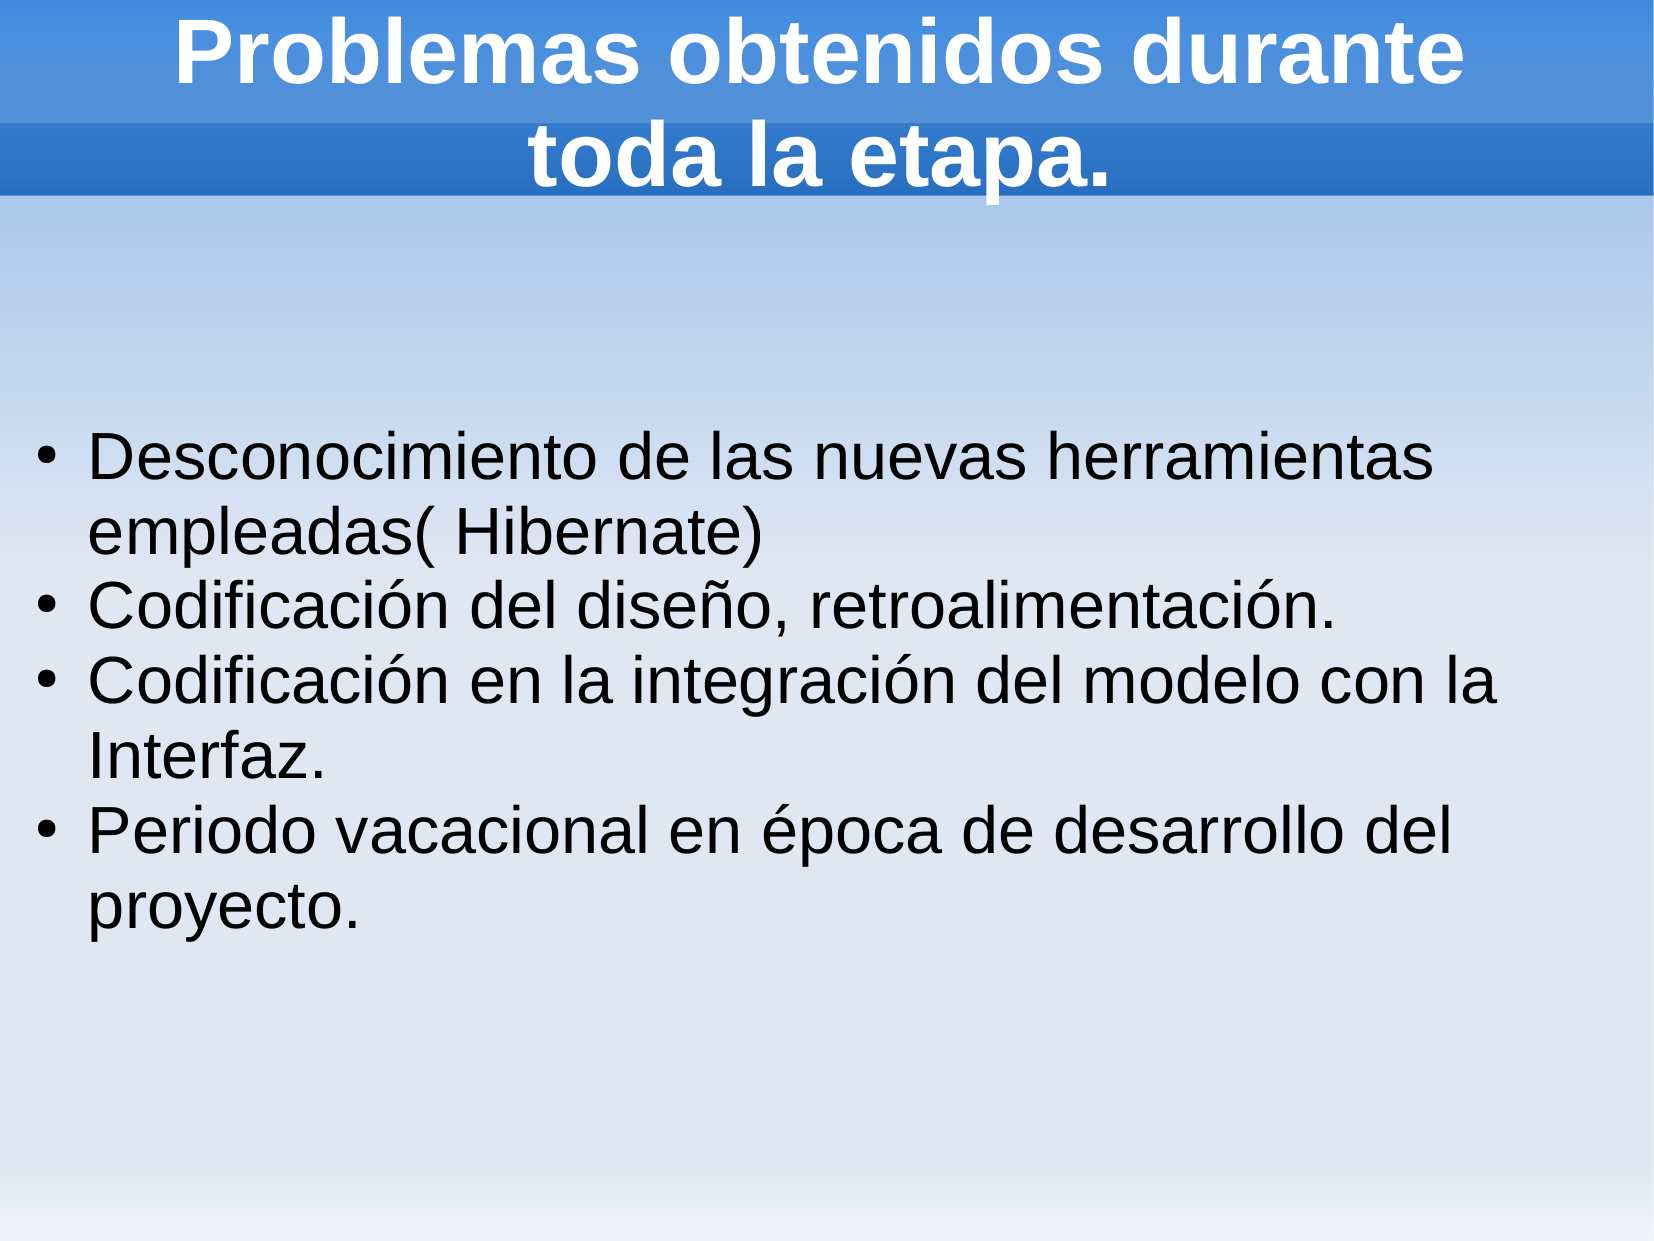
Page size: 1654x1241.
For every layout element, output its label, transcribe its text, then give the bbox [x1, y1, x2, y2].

title Problemas obtenidos durante toda la etapa. [76, 1, 1565, 207]
picture [0, 0, 1654, 1241]
text_box Desconocimiento de las nuevas herramientas empleadas( Hibernate) Codificación del diseño, retroalimentación. Codificación en la integración del modelo con la Interfaz. Periodo vacacional en época de desarrollo del proyecto. [2, 262, 1654, 993]
